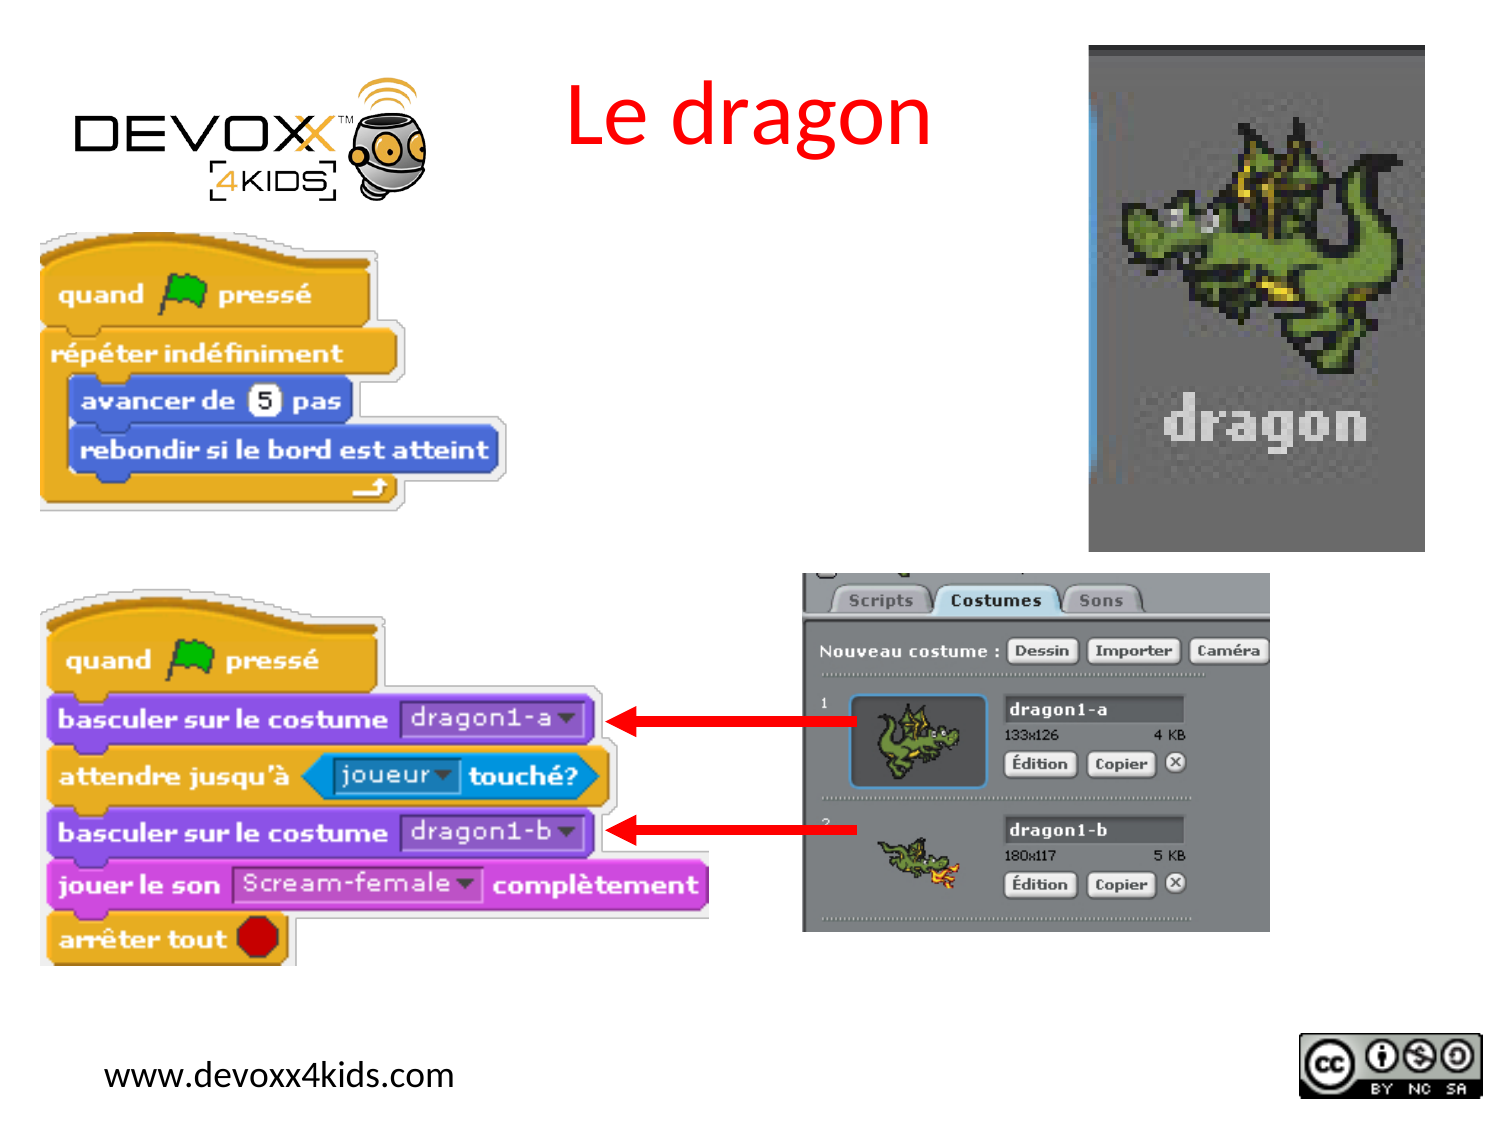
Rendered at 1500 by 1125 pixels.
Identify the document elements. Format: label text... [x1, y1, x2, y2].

picture [40, 232, 709, 966]
picture [1299, 1033, 1483, 1099]
title Le dragon [75, 45, 1088, 233]
picture [1088, 45, 1426, 552]
picture [802, 573, 1270, 932]
